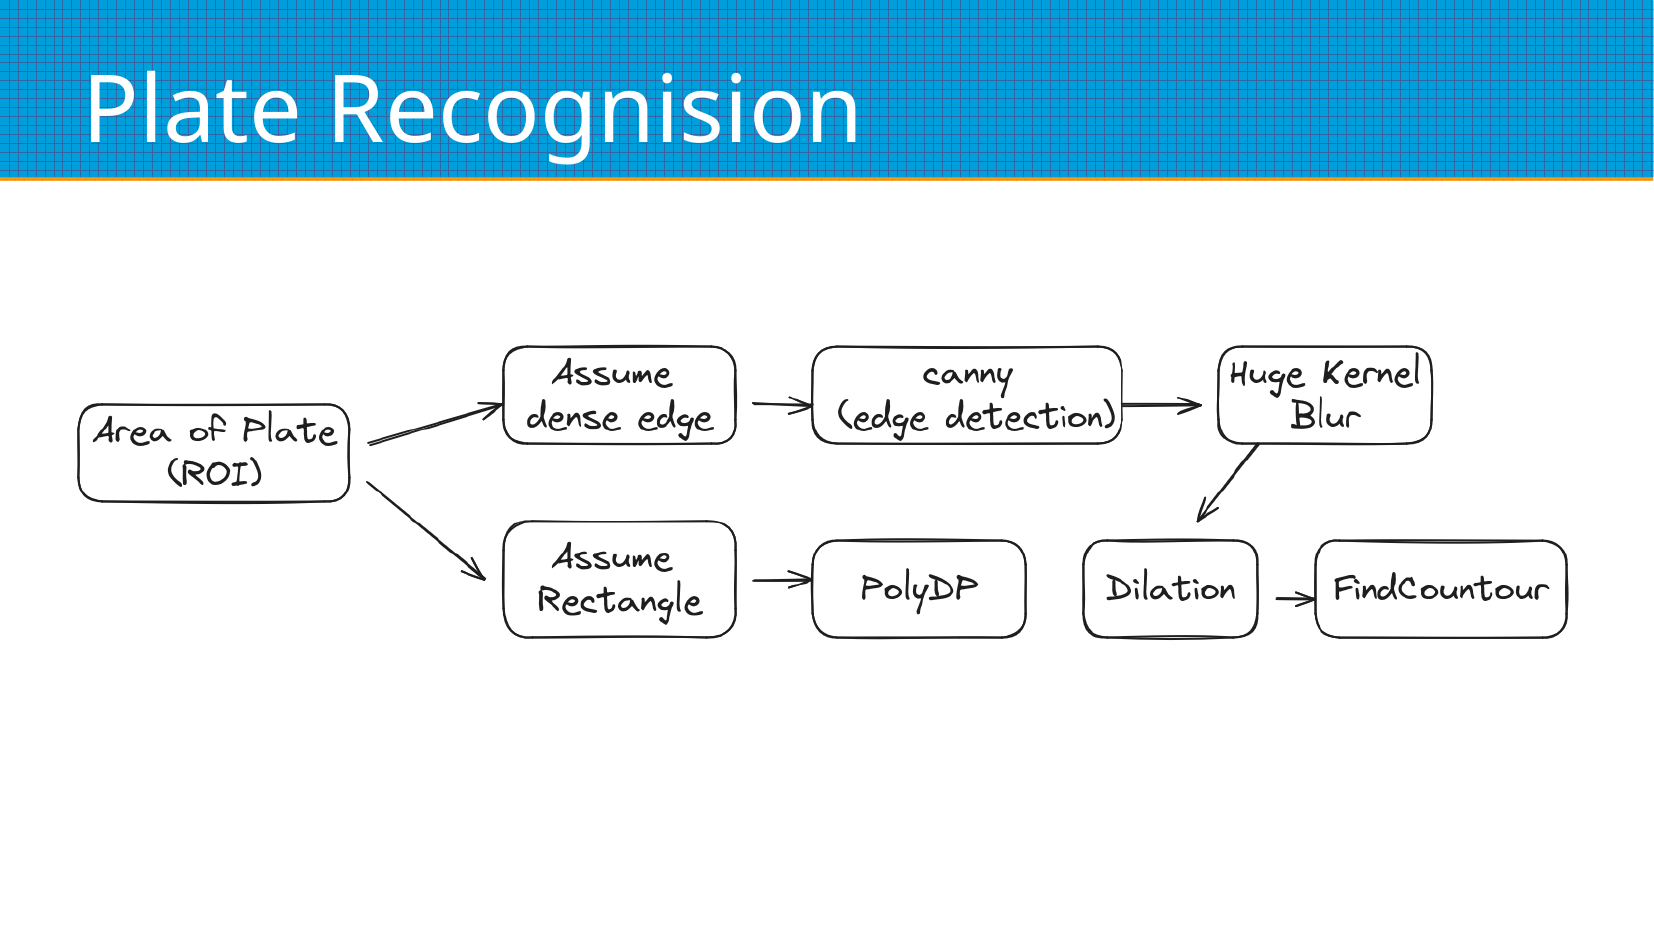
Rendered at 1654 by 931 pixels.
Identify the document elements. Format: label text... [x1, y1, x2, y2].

title Plate Recognision [82, 14, 1571, 171]
picture [69, 337, 1576, 647]
